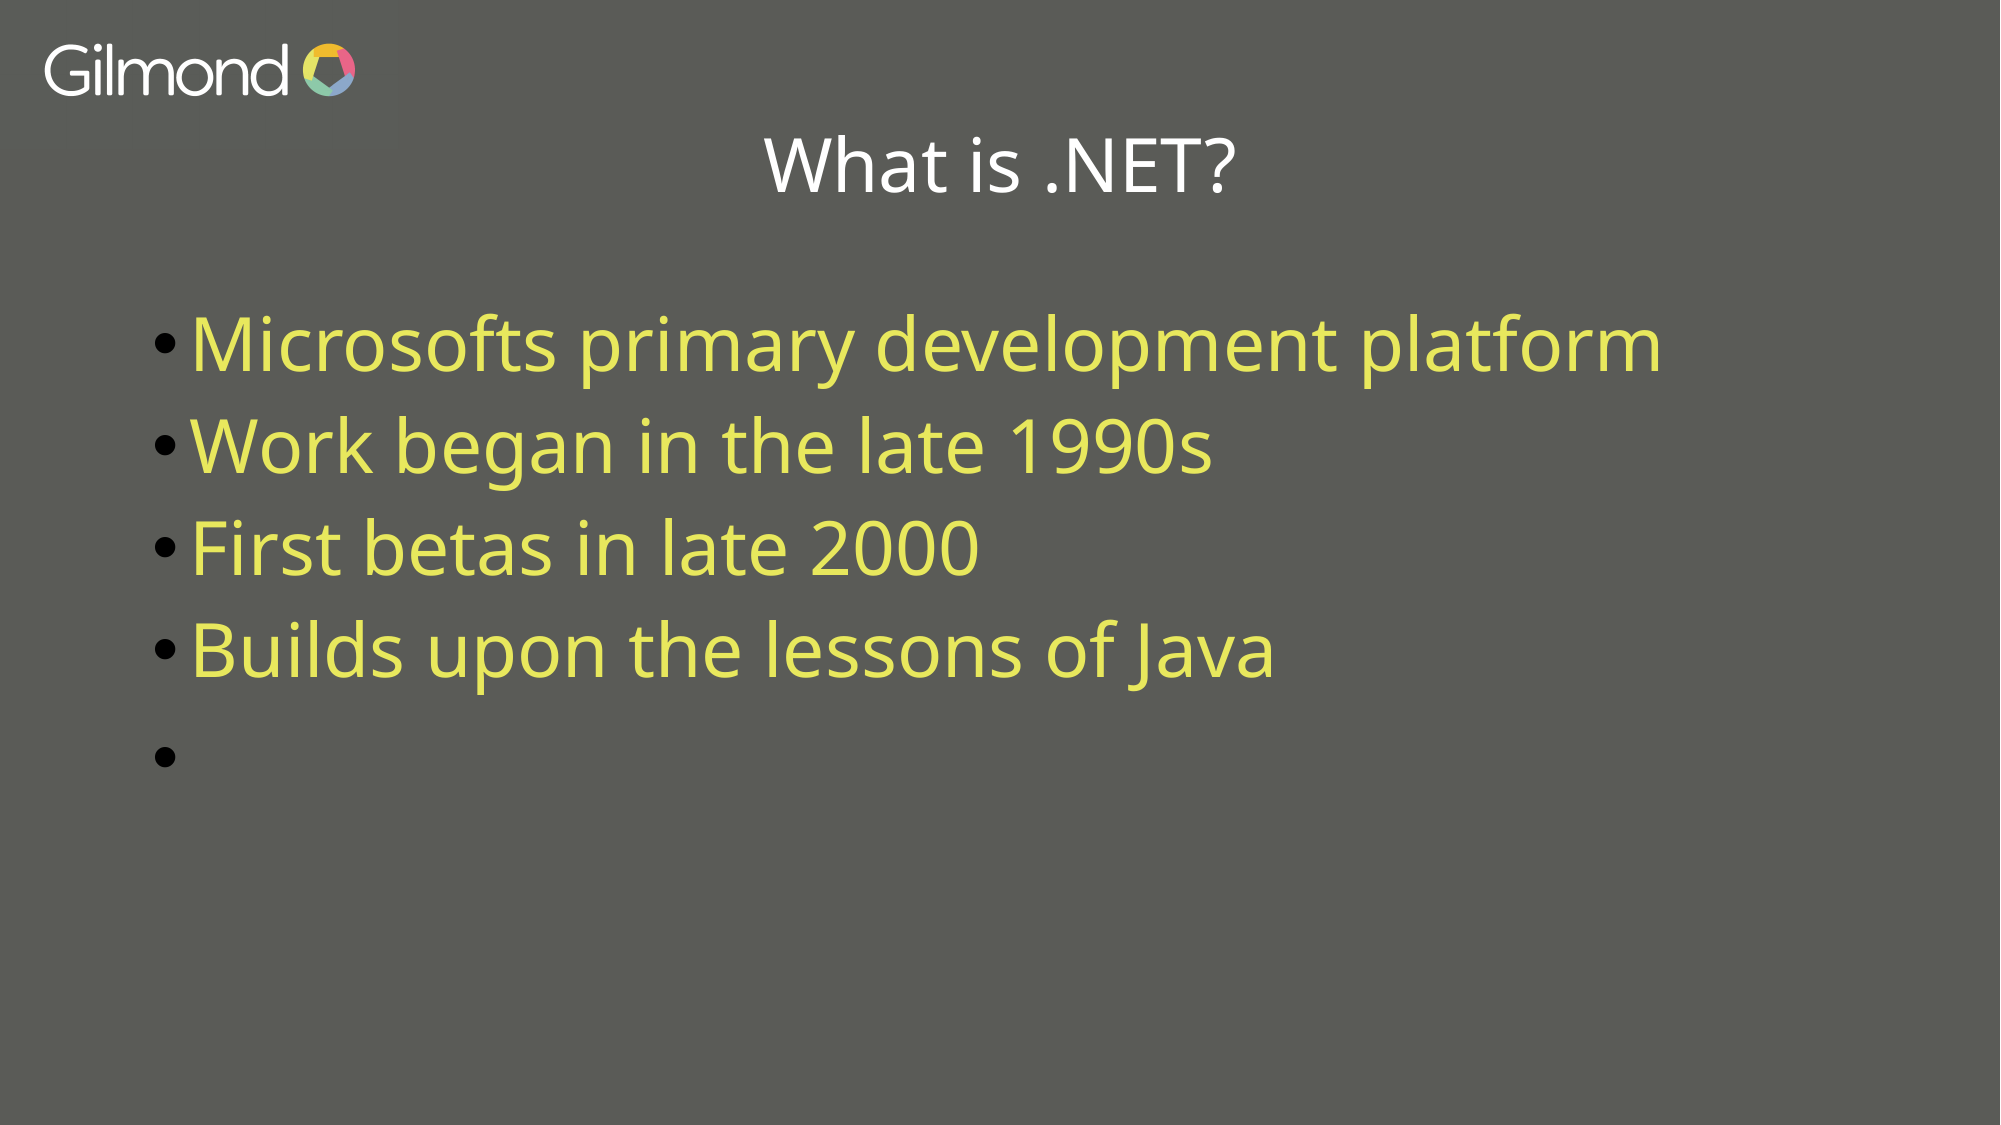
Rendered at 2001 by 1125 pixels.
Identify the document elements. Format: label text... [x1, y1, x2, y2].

picture [0, 0, 399, 149]
title What is .NET? [137, 59, 1863, 278]
list Microsofts primary development platform Work began in the late 1990s First betas in late 2000 Builds upon the lessons of Java [137, 299, 1863, 1014]
